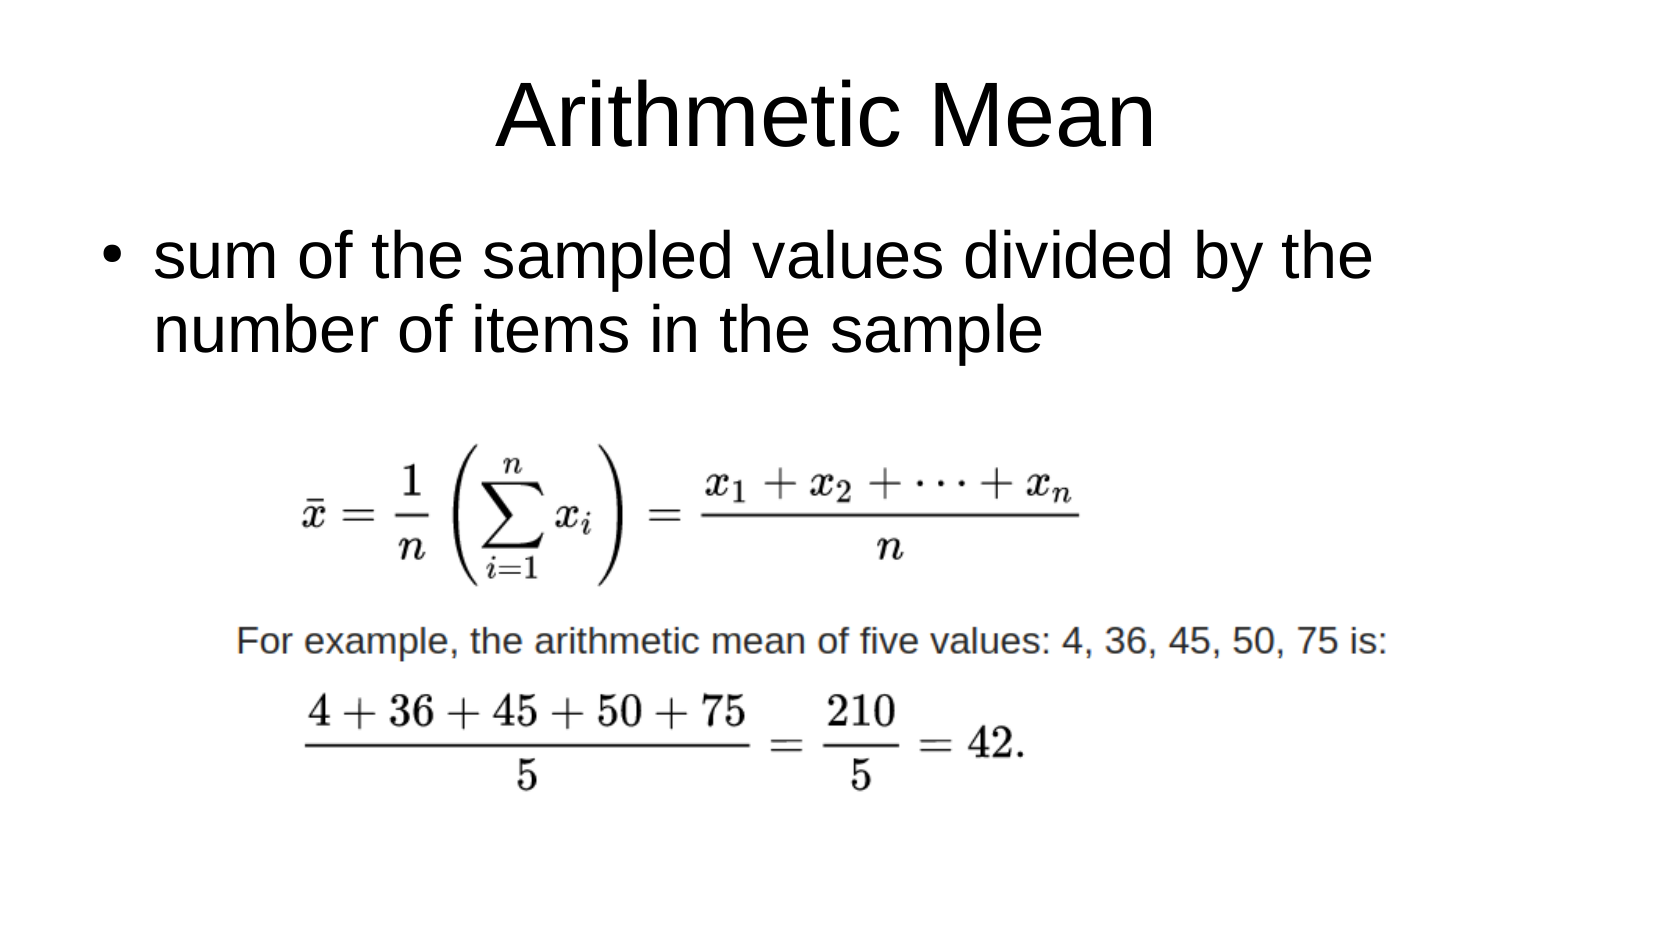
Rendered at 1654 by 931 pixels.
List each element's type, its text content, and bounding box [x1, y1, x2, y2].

picture [213, 416, 1489, 815]
title Arithmetic Mean [82, 37, 1571, 193]
list sum of the sampled values divided by the number of items in the sample [82, 217, 1571, 758]
